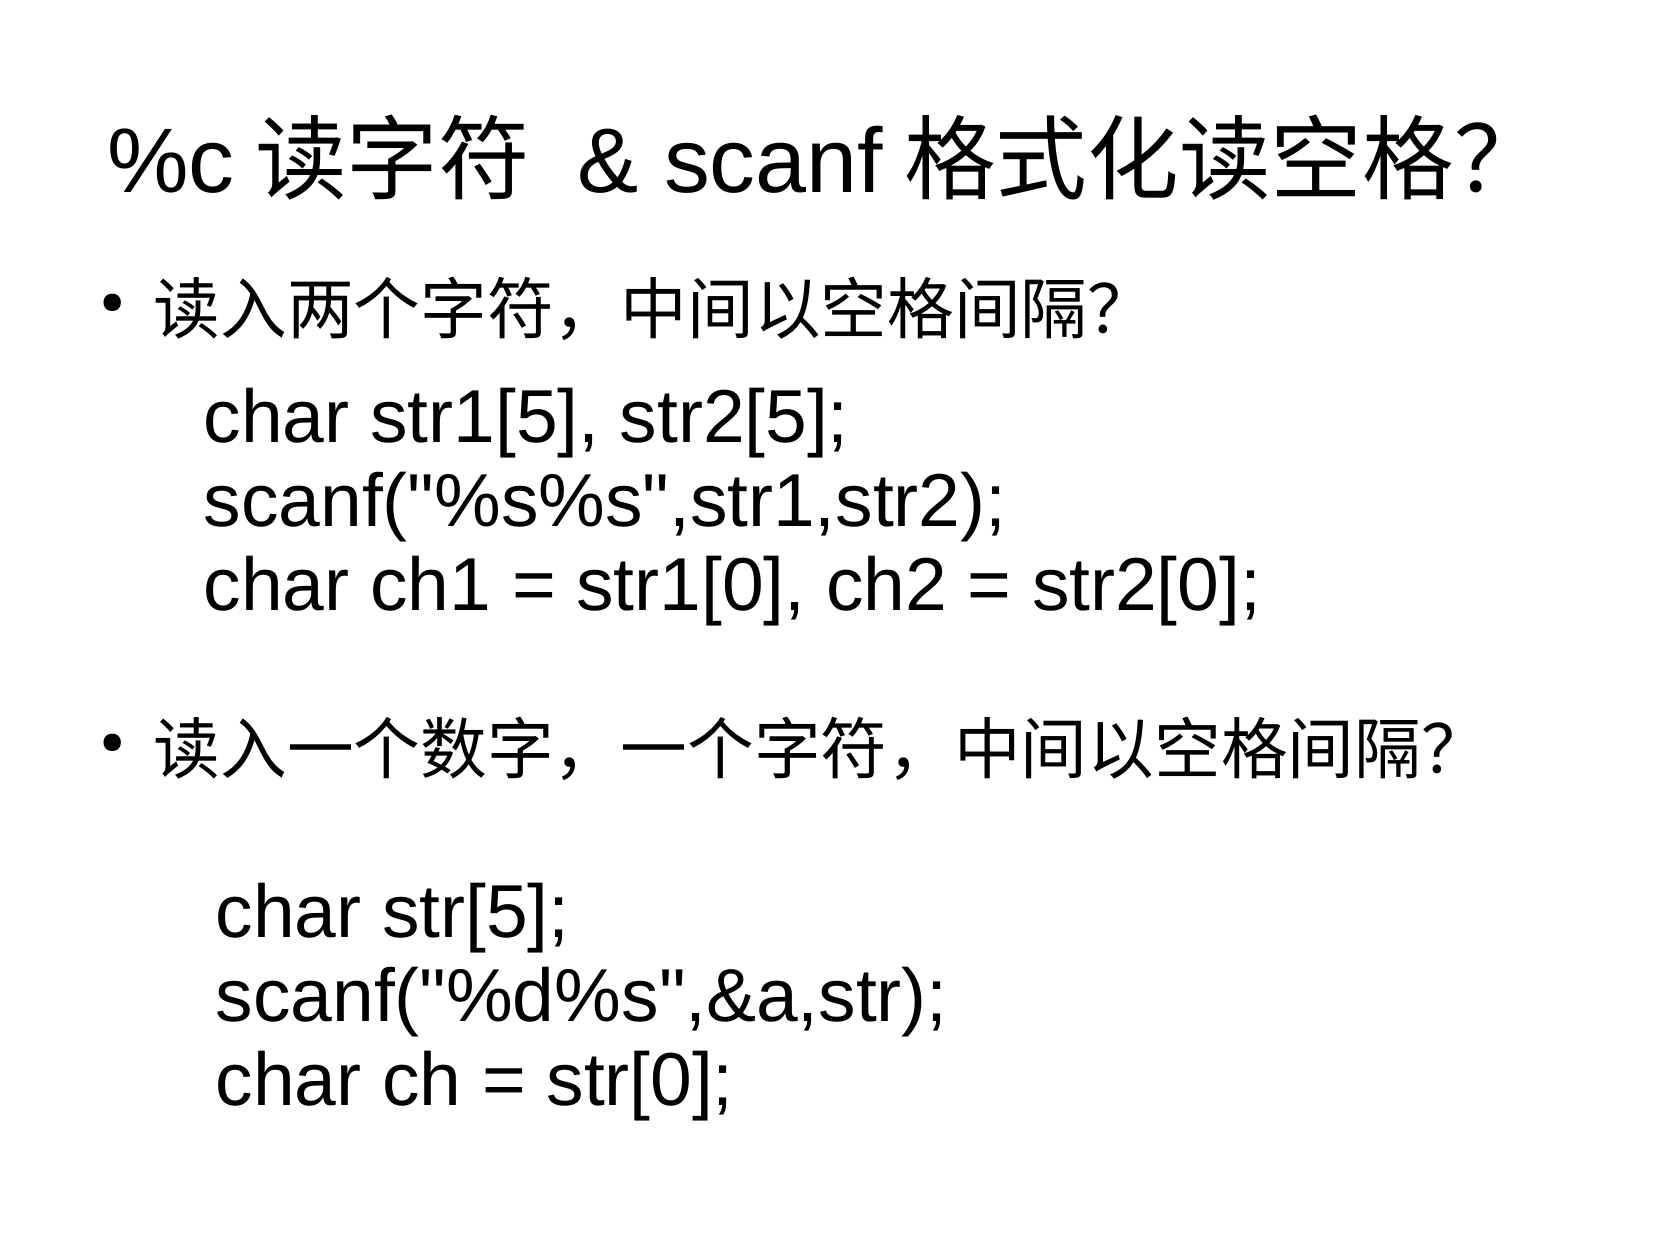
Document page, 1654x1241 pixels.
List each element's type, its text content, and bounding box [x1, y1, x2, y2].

list 读入两个字符，中间以空格间隔？ 读入一个数字，一个字符，中间以空格间隔？ [82, 256, 1571, 1205]
text_box char str[5]; scanf("%d%s",&a,str); char ch = str[0]; [200, 862, 1382, 1213]
title %c读字符 & scanf格式化读空格？ [82, 49, 1571, 256]
text_box char str1[5], str2[5]; scanf("%s%s",str1,str2); char ch1 = str1[0], ch2 = str2[0]; [188, 367, 1371, 718]
